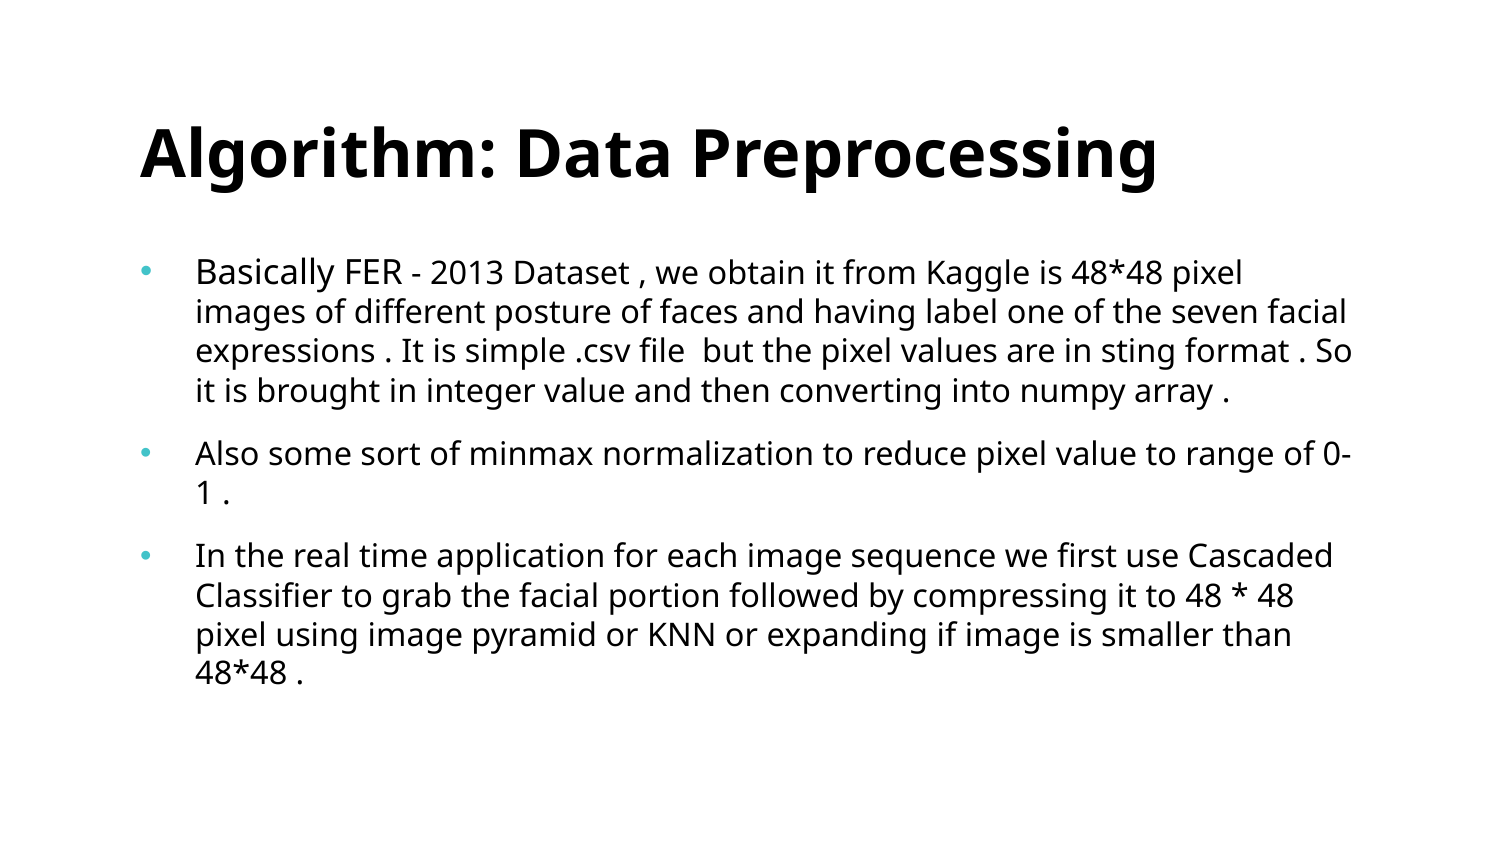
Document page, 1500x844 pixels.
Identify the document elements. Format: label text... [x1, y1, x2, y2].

title Algorithm: Data Preprocessing [125, 57, 1375, 198]
list Basically FER - 2013 Dataset , we obtain it from Kaggle is 48*48 pixel images of different posture of faces and having label one of the seven facial expressions . It is simple .csv file but the pixel values are in sting format . So it is brought in integer value and then converting into numpy array . Also some sort of minmax normalization to reduce pixel value to range of 0-1 . In the real time application for each image sequence we first use Cascaded Classifier to grab the facial portion followed by compressing it to 48 * 48 pixel using image pyramid or KNN or expanding if image is smaller than 48*48 . [125, 234, 1375, 735]
